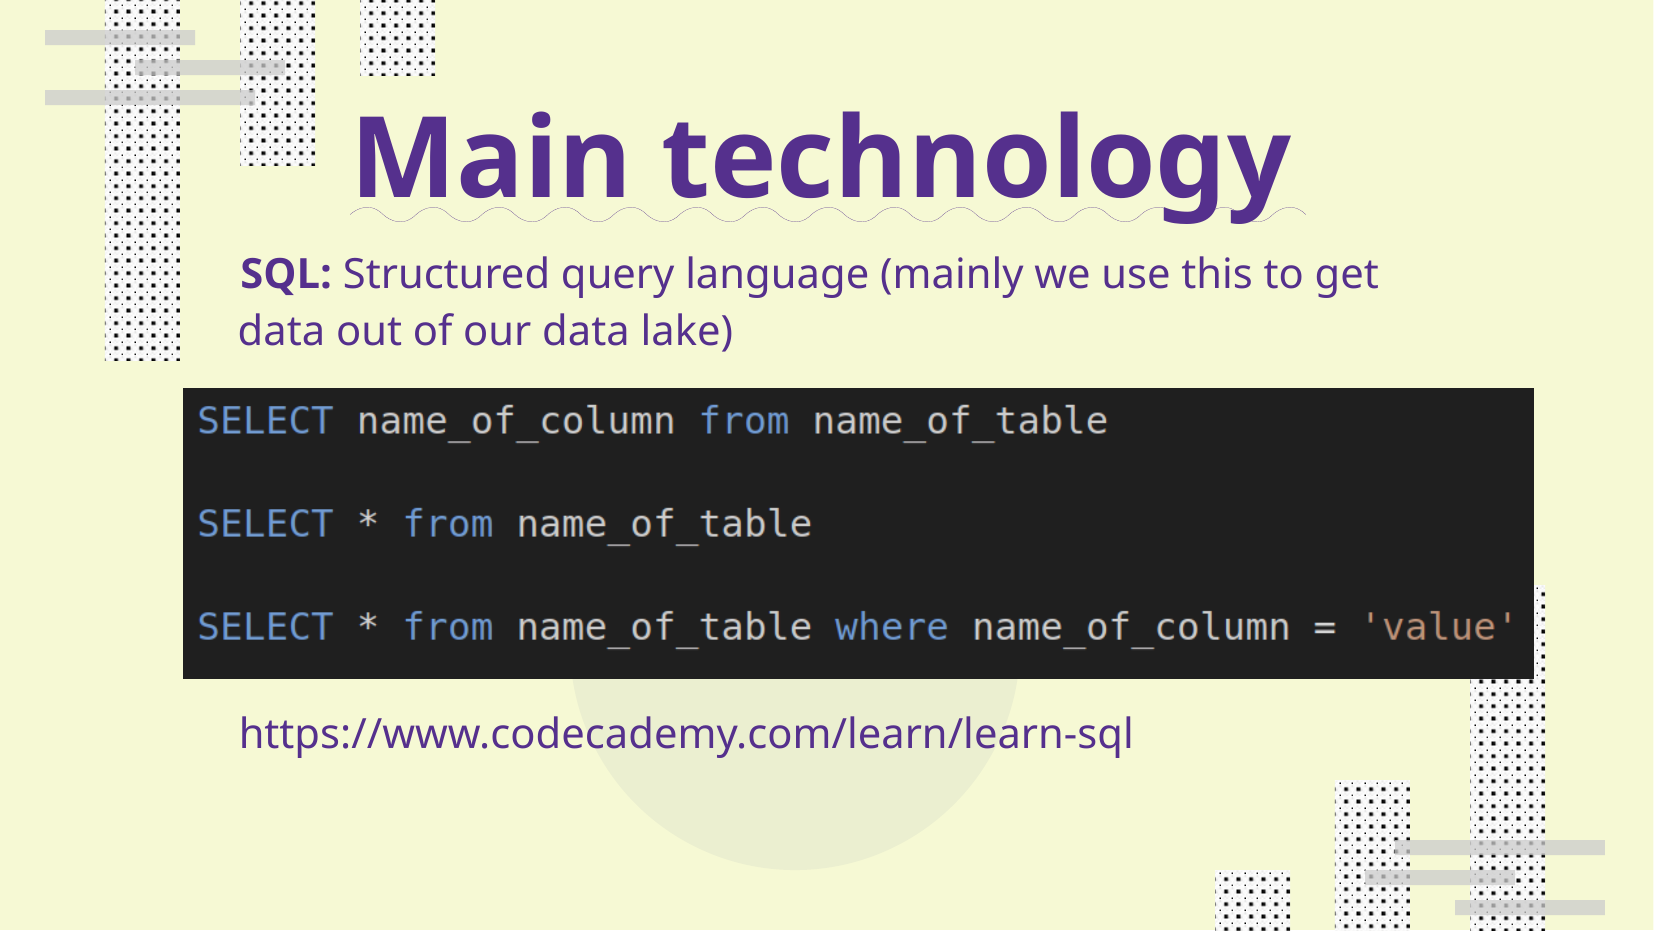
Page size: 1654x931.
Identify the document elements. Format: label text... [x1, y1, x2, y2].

text_box SQL: Structured query language (mainly we use this to get data out of our data lake) https://www.codecademy.com/learn/learn-sql [187, 236, 1463, 388]
picture [104, 233, 180, 361]
picture [104, 0, 180, 30]
picture [1334, 788, 1410, 931]
text_box SQL: Structured query language (mainly we use this to get data out of our data lake) https://www.codecademy.com/learn/learn-sql [187, 679, 1463, 788]
picture [183, 388, 1546, 840]
picture [104, 46, 180, 76]
picture [1470, 856, 1546, 900]
picture [1215, 870, 1291, 931]
picture [1470, 916, 1546, 931]
picture [360, 0, 436, 76]
picture [240, 0, 315, 76]
title Main technology [76, 76, 1565, 233]
